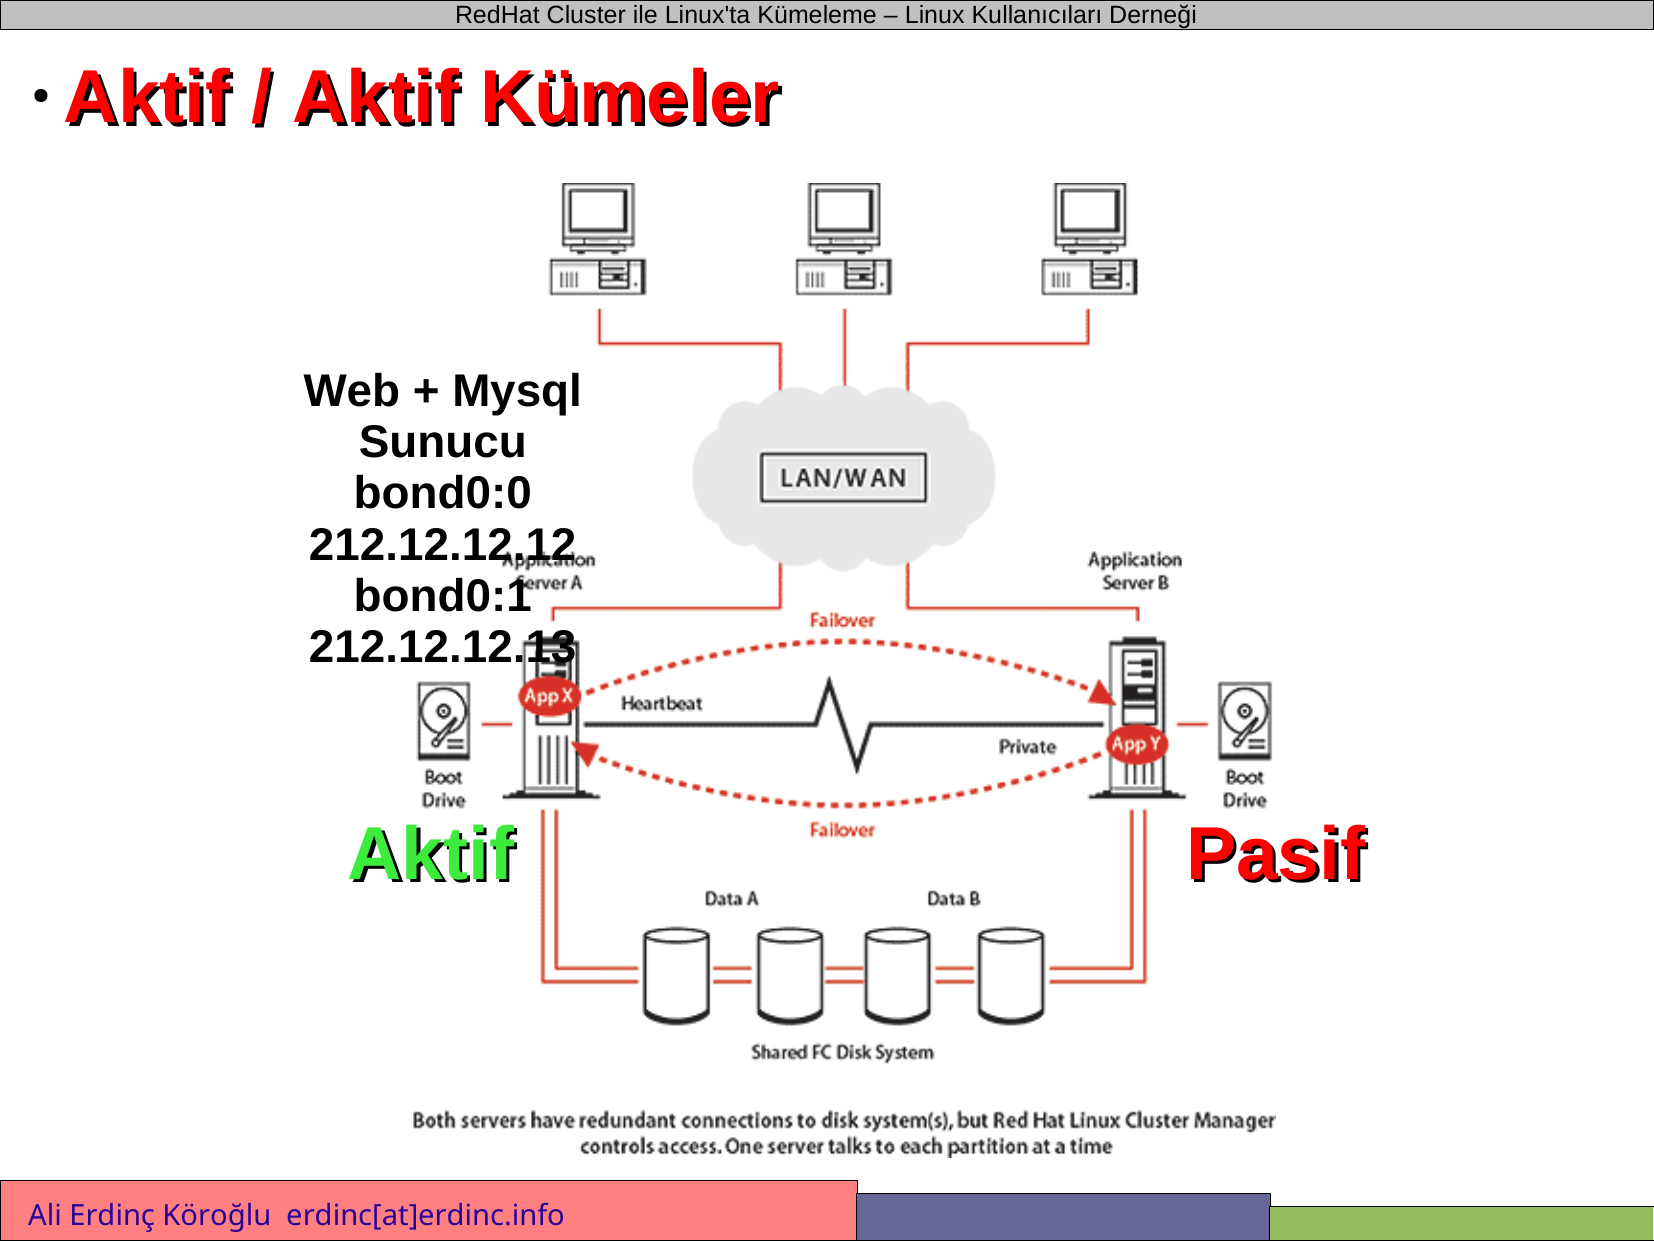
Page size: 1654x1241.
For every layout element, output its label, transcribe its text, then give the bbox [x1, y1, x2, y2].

text_box Pasif [1157, 804, 1402, 916]
text_box RedHat Cluster ile Linux'ta Kümeleme – Linux Kullanıcıları Derneği [0, 0, 1654, 30]
text_box Aktif / Aktif Kümeler [17, 47, 796, 160]
text_box Web + Mysql Sunucu bond0:0 212.12.12.12 bond0:1 212.12.12.13 [206, 357, 680, 728]
text_box Aktif [318, 804, 551, 916]
picture [413, 183, 1276, 1158]
text_box [0, 1180, 1654, 1241]
text_box Ali Erdinç Köroğlu erdinc[at]erdinc.info http://www.erdinc.info [13, 1186, 853, 1241]
